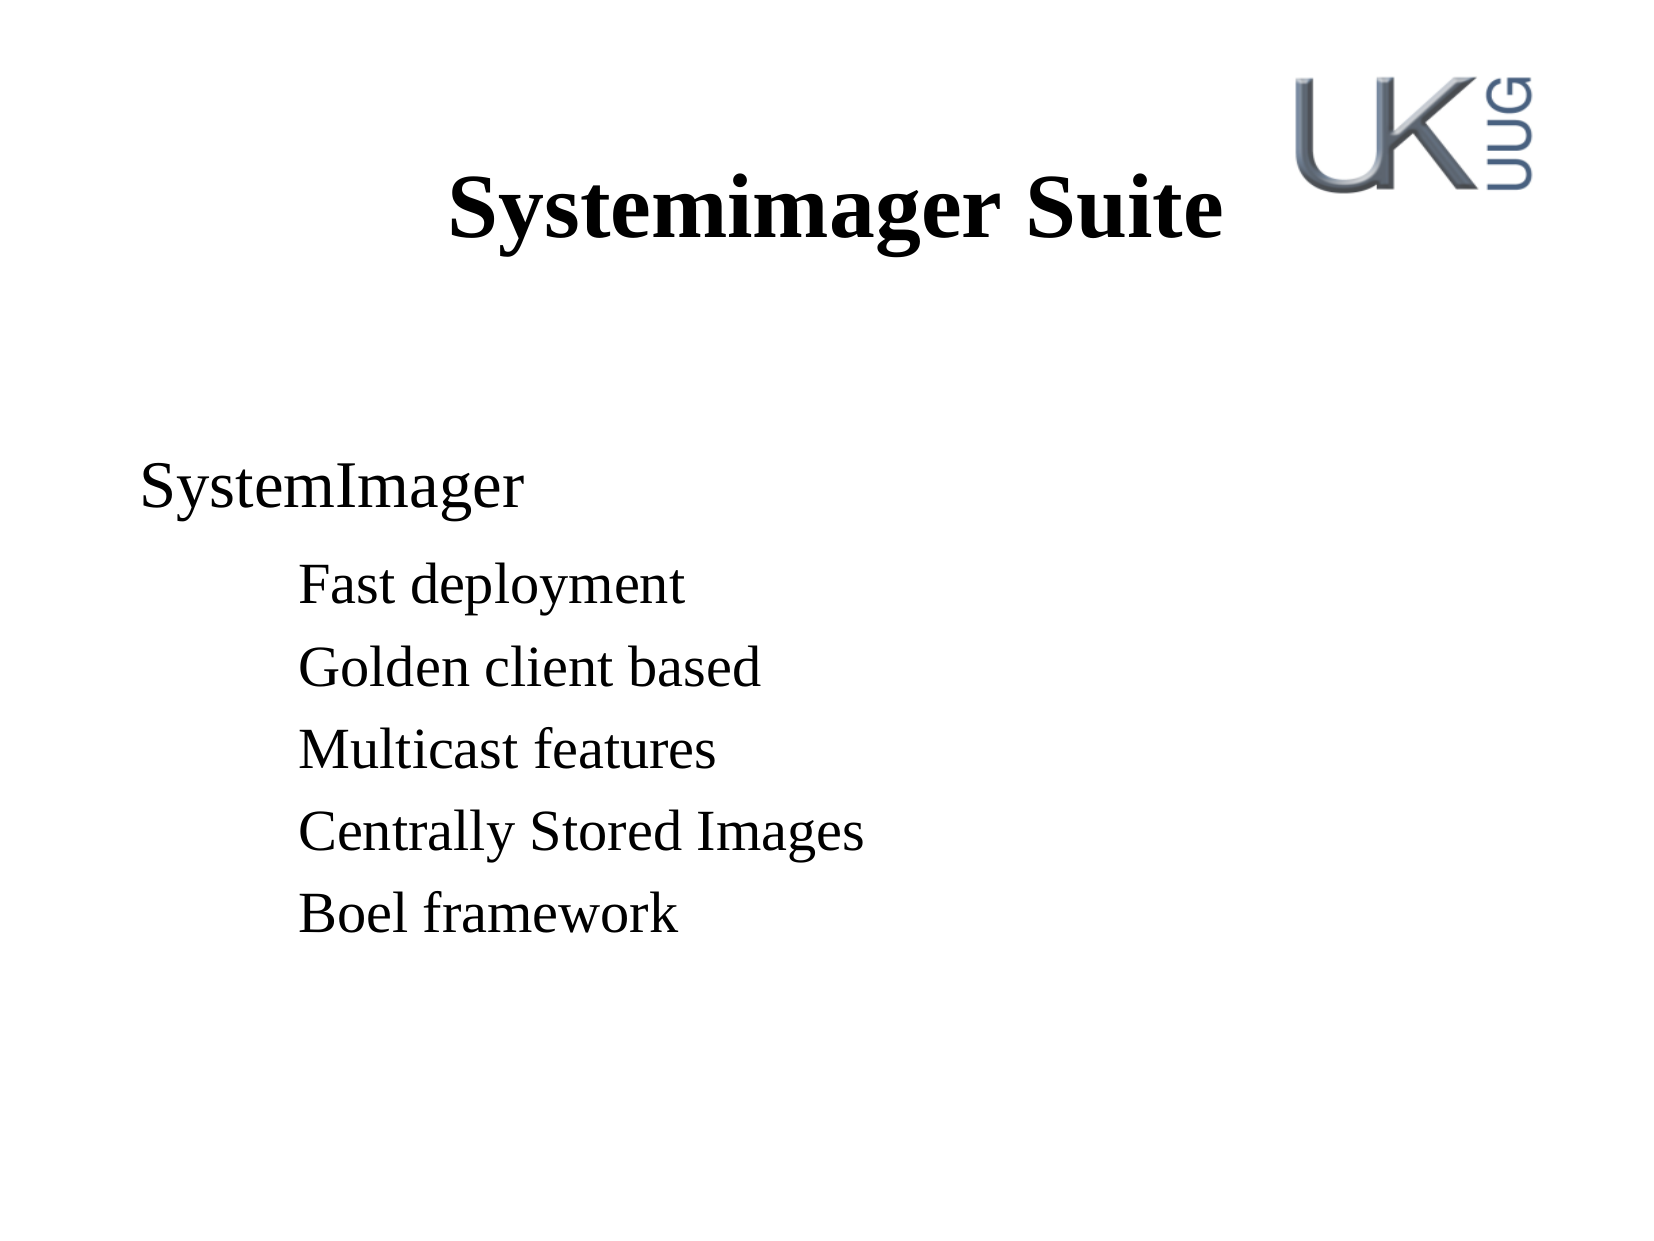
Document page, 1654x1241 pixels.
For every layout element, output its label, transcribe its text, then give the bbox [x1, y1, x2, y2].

list SystemImager Fast deployment Golden client based Multicast features Centrally Stored Images Boel framework [121, 344, 1534, 1127]
title Systemimager Suite [121, 102, 1534, 311]
picture [1289, 74, 1538, 196]
